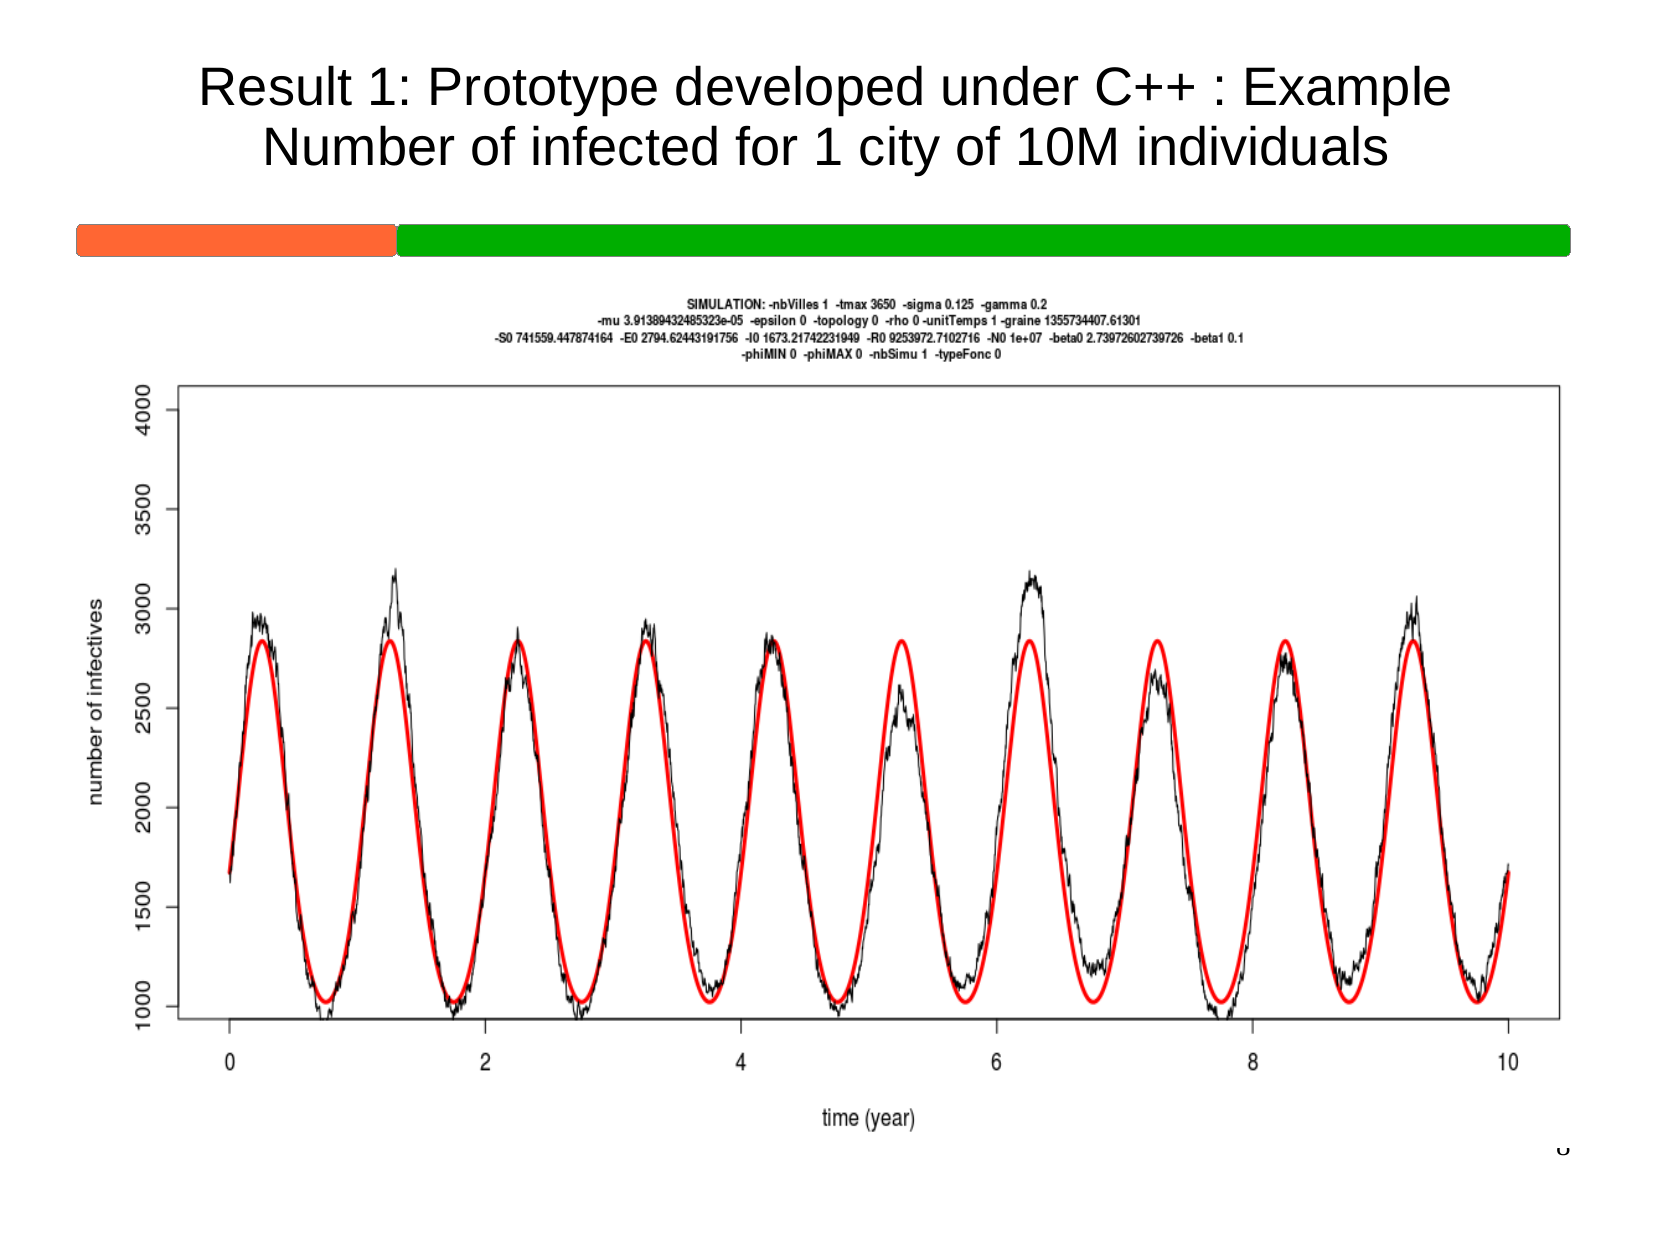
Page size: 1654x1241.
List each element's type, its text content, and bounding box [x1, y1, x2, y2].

picture [82, 283, 1585, 1148]
title Result 1: Prototype developed under C++ : Example Number of infected for 1 city of 10M individuals [82, 12, 1571, 221]
text_box [76, 224, 1571, 257]
